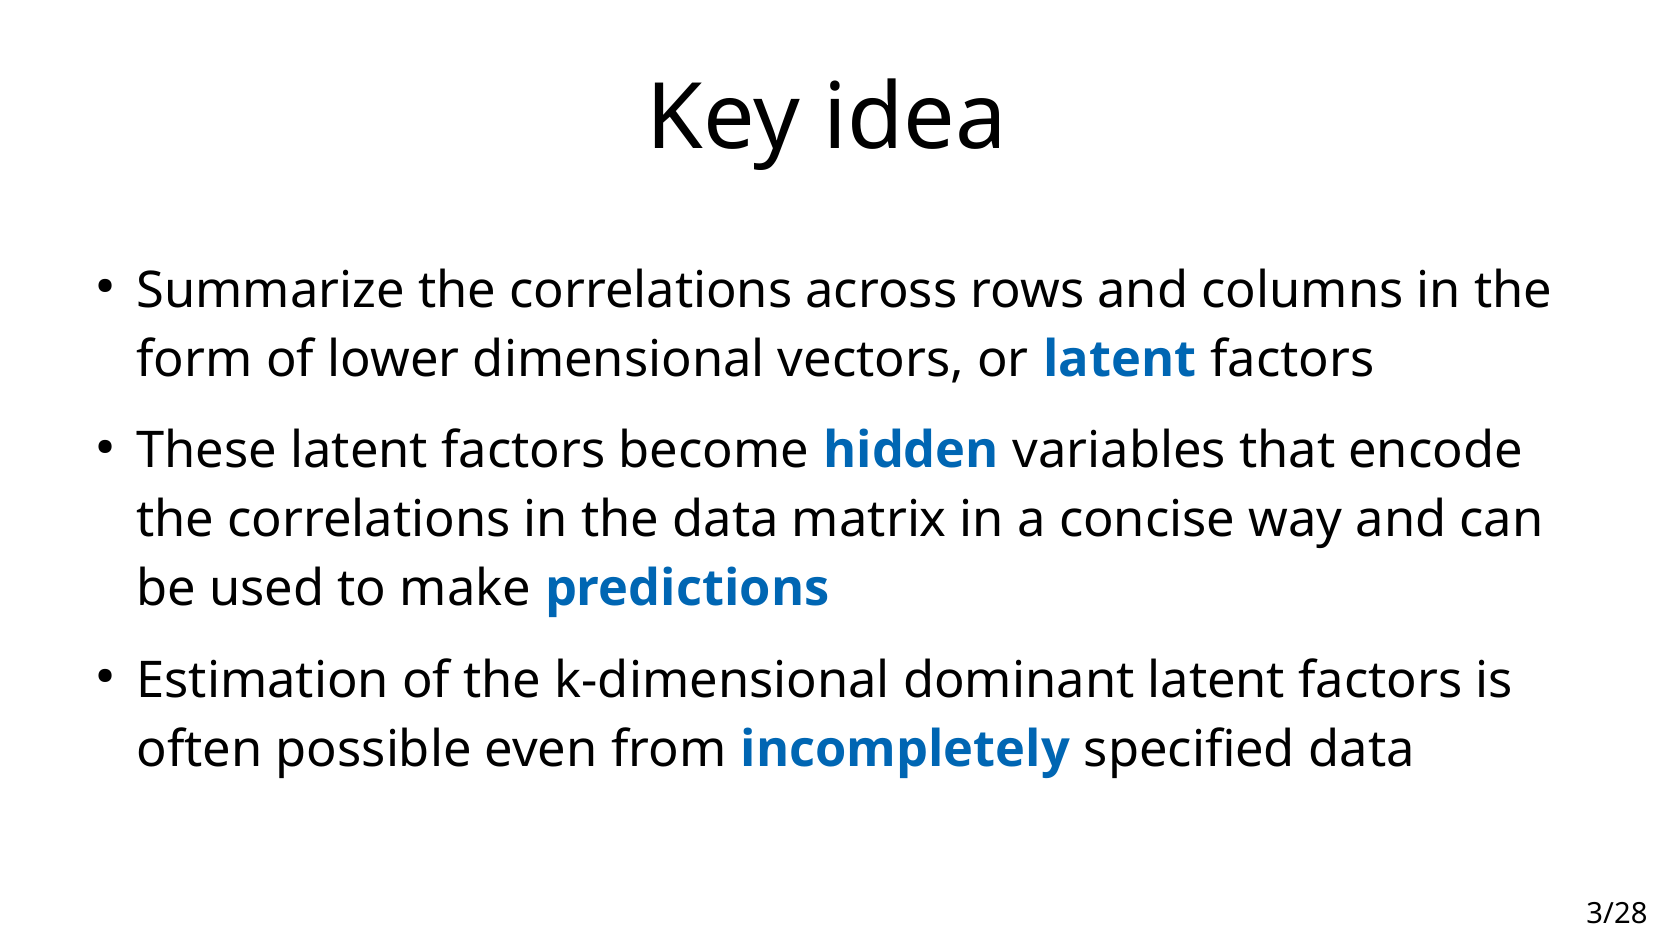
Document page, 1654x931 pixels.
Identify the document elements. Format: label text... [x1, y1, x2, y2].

title Key idea [82, 1, 1571, 226]
list Summarize the correlations across rows and columns in the form of lower dimensional vectors, or latent factors These latent factors become hidden variables that encode the correlations in the data matrix in a concise way and can be used to make predictions Estimation of the k-dimensional dominant latent factors is often possible even from incompletely specified data [82, 253, 1571, 793]
